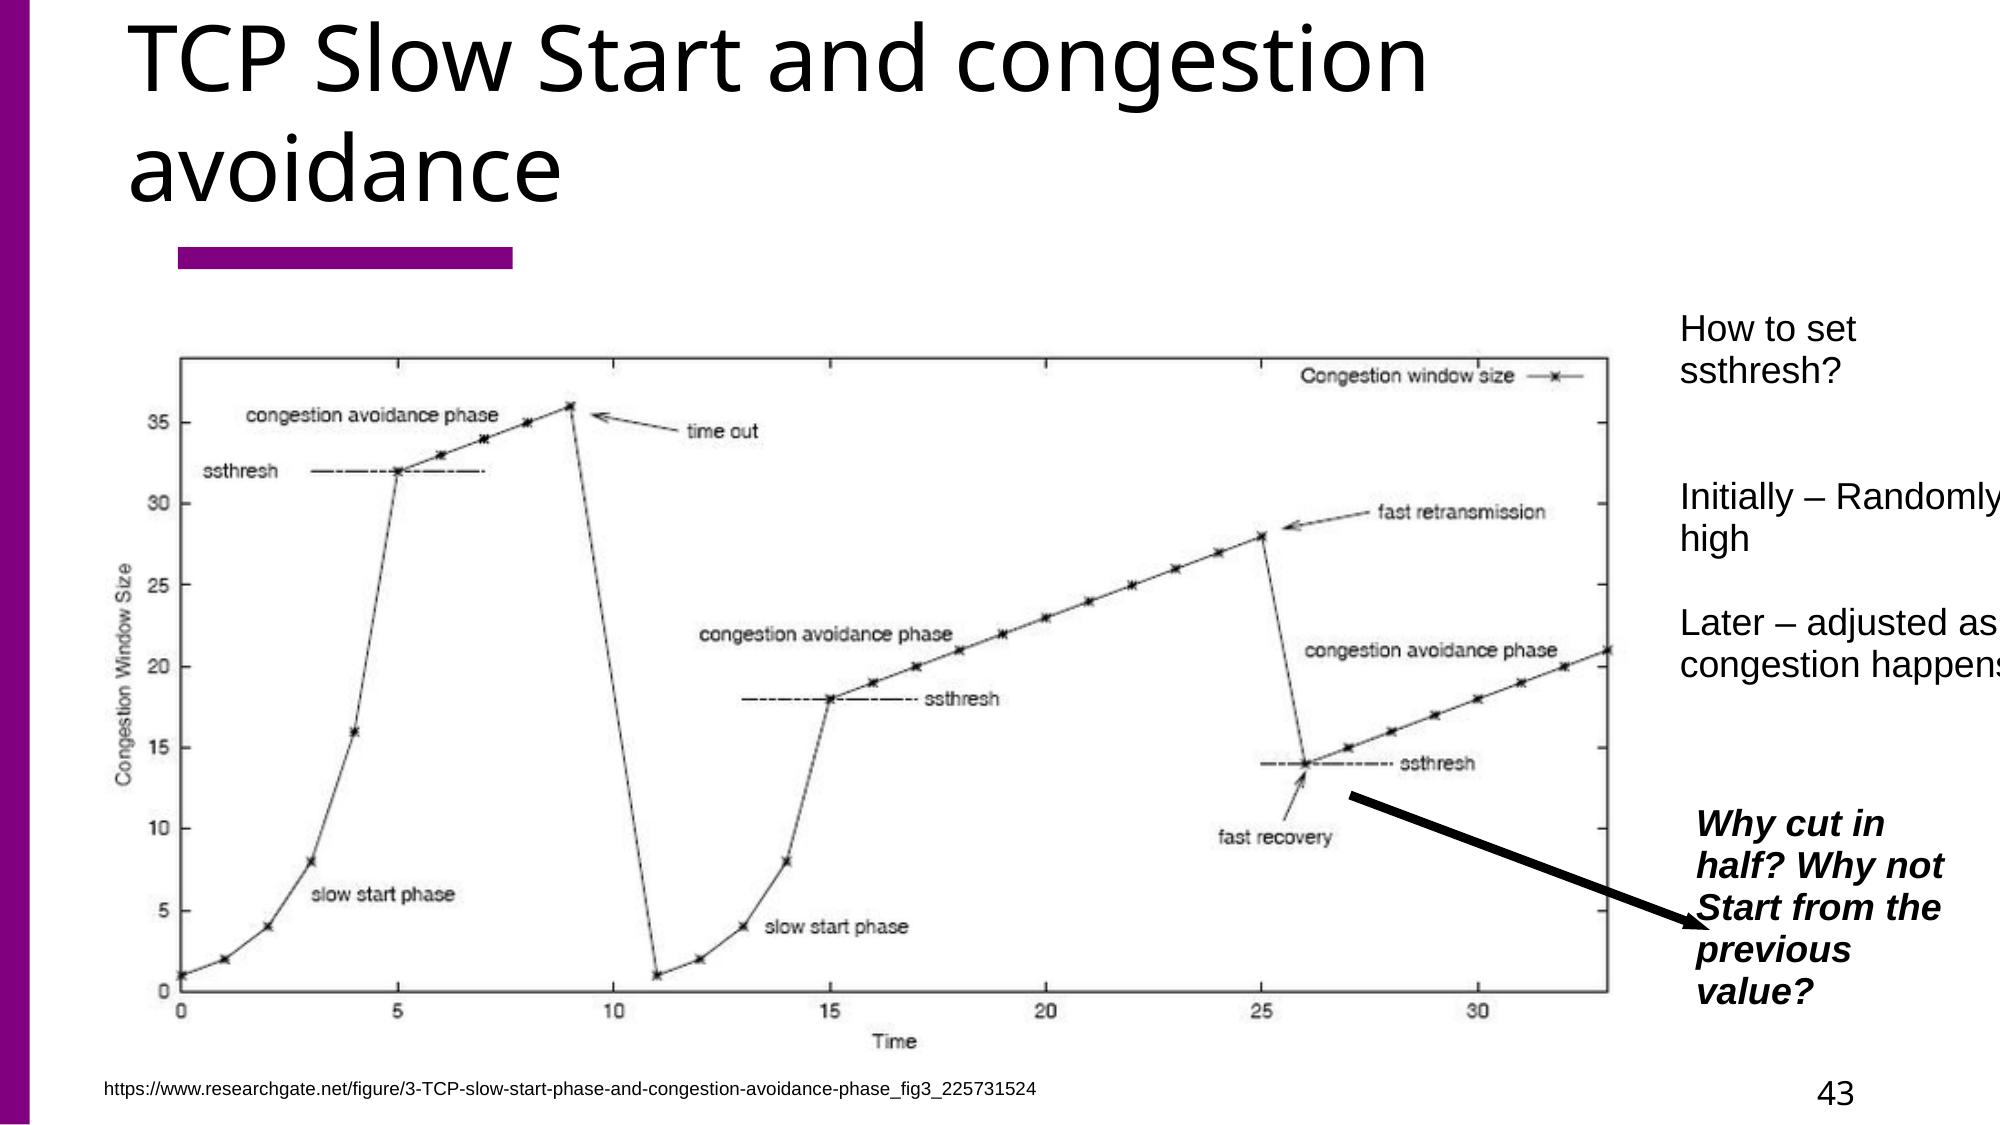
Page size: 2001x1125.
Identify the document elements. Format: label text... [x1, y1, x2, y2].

title TCP Slow Start and congestion avoidance [76, 24, 1777, 196]
text_box https://www.researchgate.net/figure/3-TCP-slow-start-phase-and-congestion-avoidance-phase_fig3_225731524 [89, 1070, 1681, 1125]
text_box How to set ssthresh? Initially – Randomly high Later – adjusted as congestion happens [1665, 299, 2000, 693]
text_box Why cut in half? Why not Start from the previous value? [1681, 795, 1981, 1125]
picture [105, 320, 1652, 1066]
